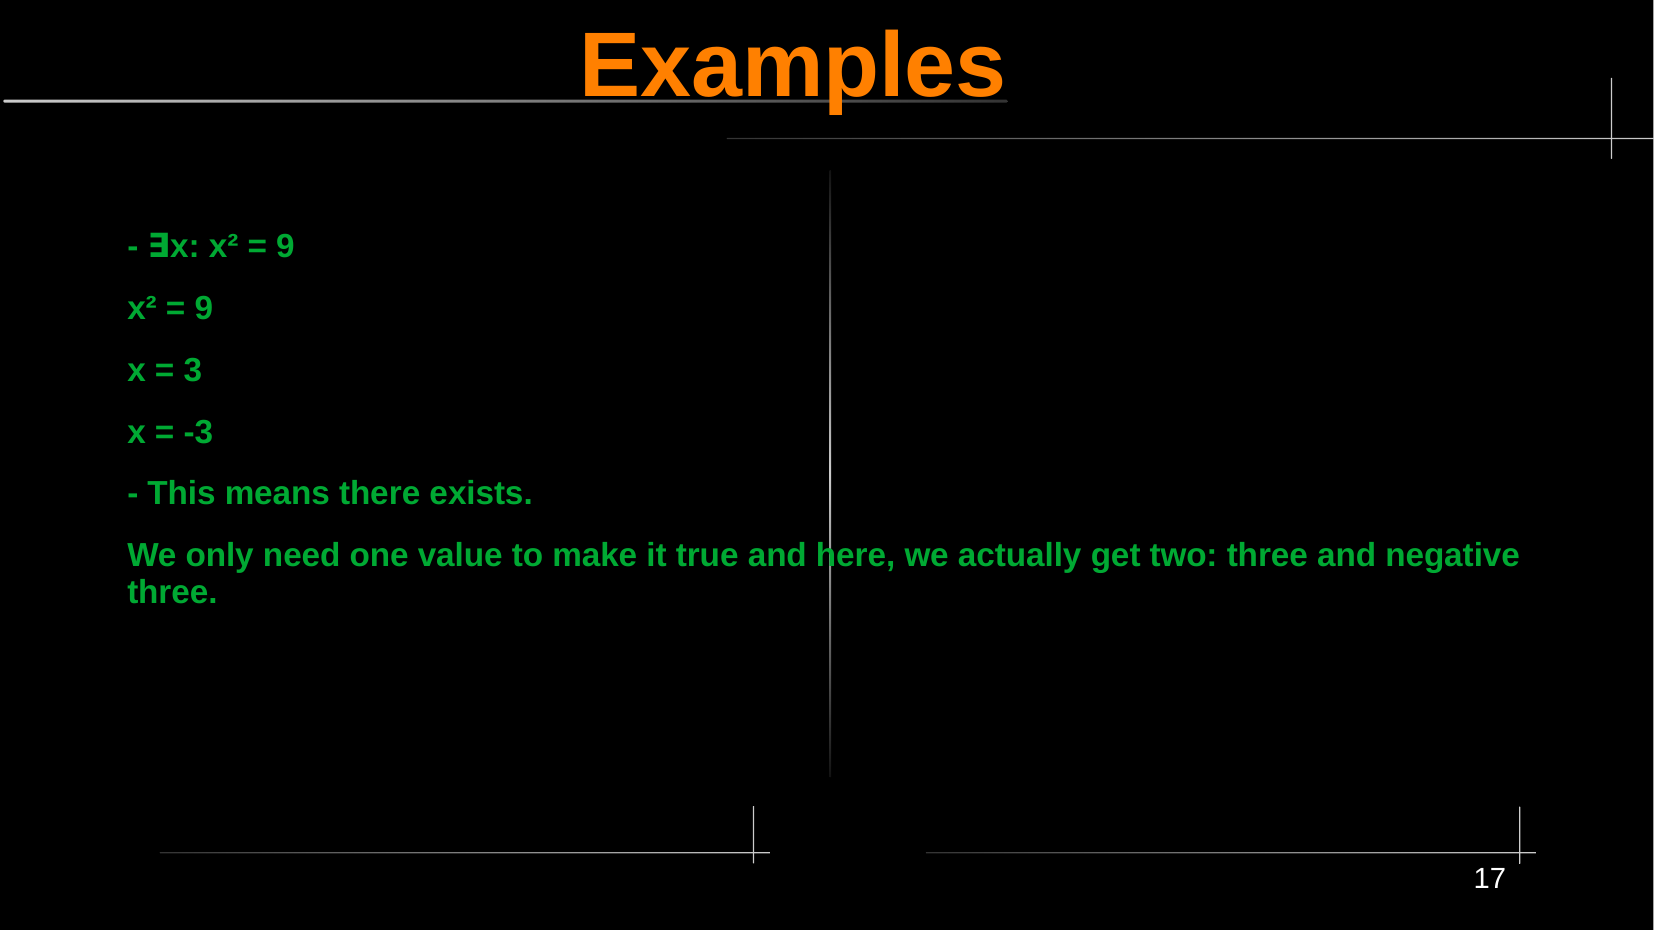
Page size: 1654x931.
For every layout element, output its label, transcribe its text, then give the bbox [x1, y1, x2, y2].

text_box - ∃x: x² = 9 x² = 9 x = 3 x = -3 - This means there exists. We only need one value to make it true and here, we actually get two: three and negative three. [112, 220, 1613, 301]
title Examples [23, 11, 1589, 119]
